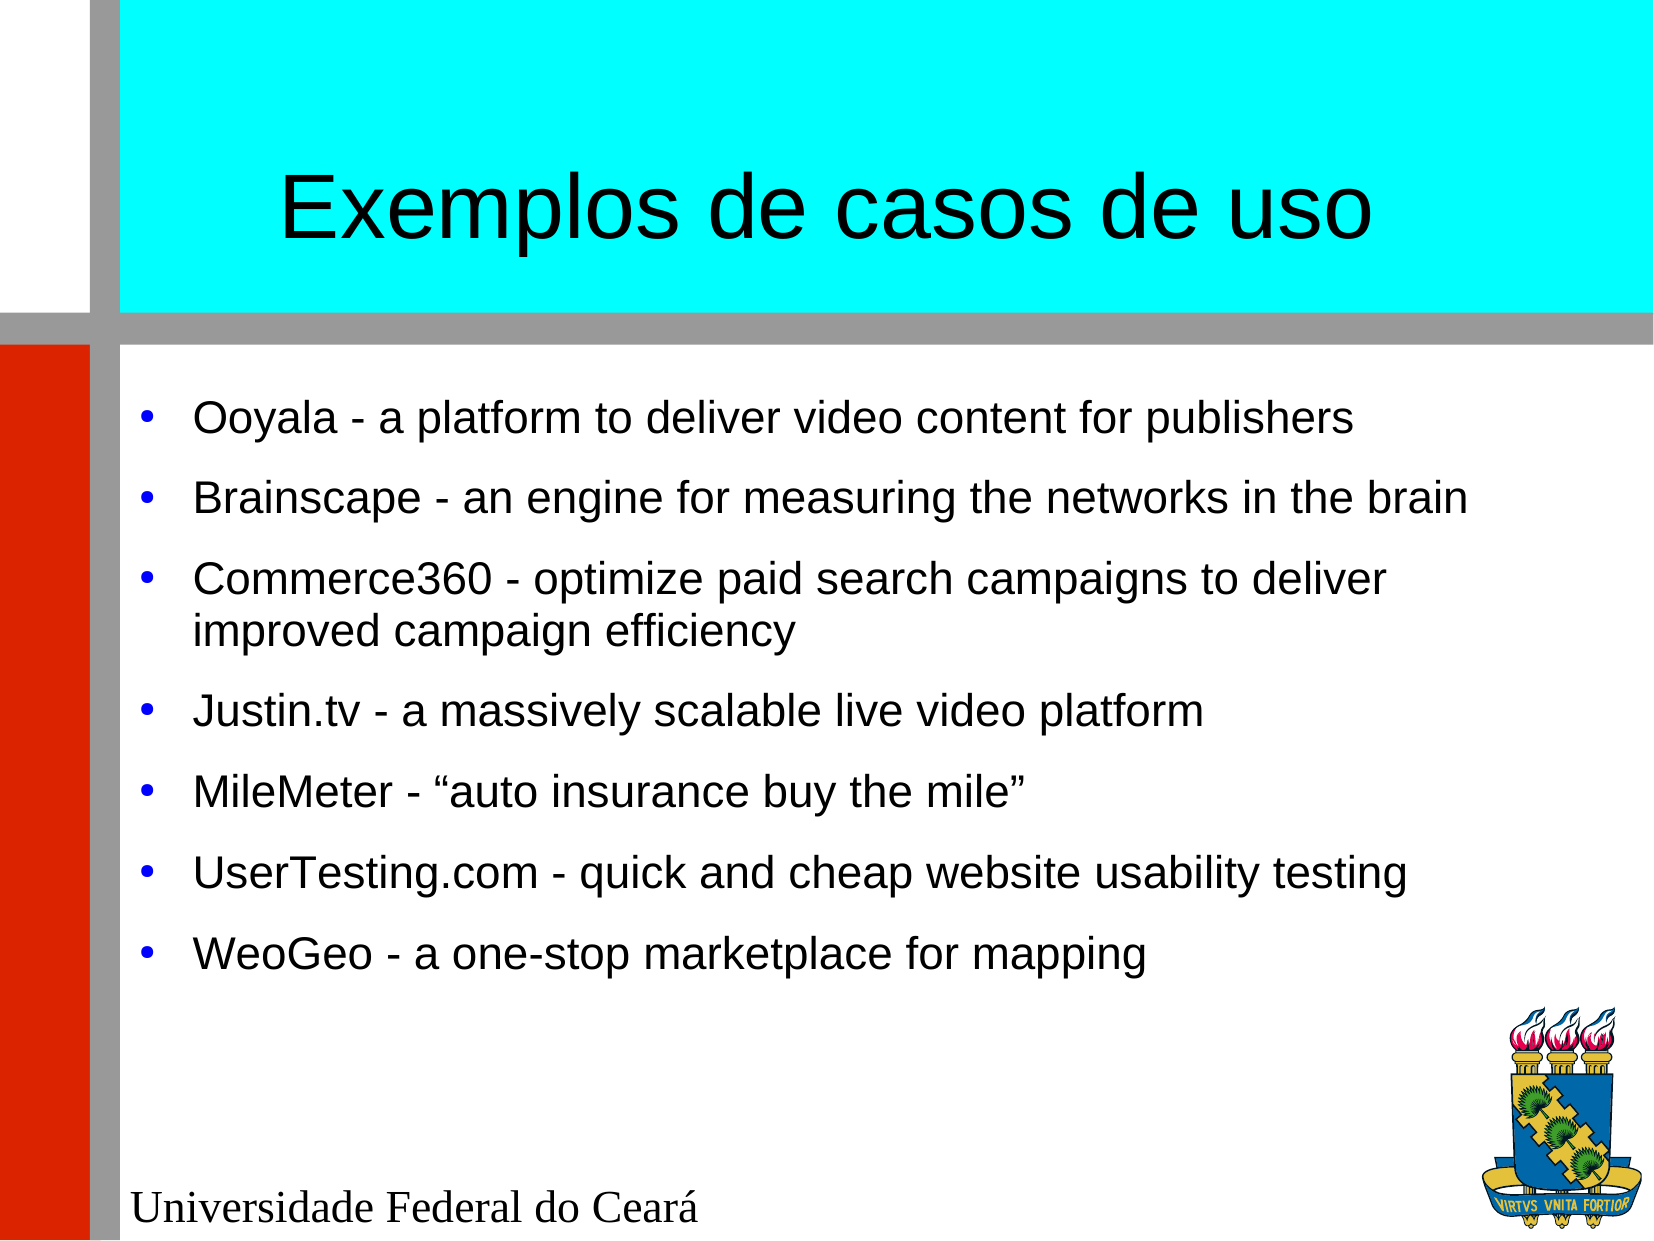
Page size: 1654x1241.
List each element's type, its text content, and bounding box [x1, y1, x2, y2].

title Exemplos de casos de uso [121, 102, 1534, 310]
list Ooyala - a platform to deliver video content for publishers Brainscape - an engine for measuring the networks in the brain Commerce360 - optimize paid search campaigns to deliver improved campaign efficiency Justin.tv - a massively scalable live video platform MileMeter - “auto insurance buy the mile” UserTesting.com - quick and cheap website usability testing WeoGeo - a one-stop marketplace for mapping [121, 391, 1534, 1111]
